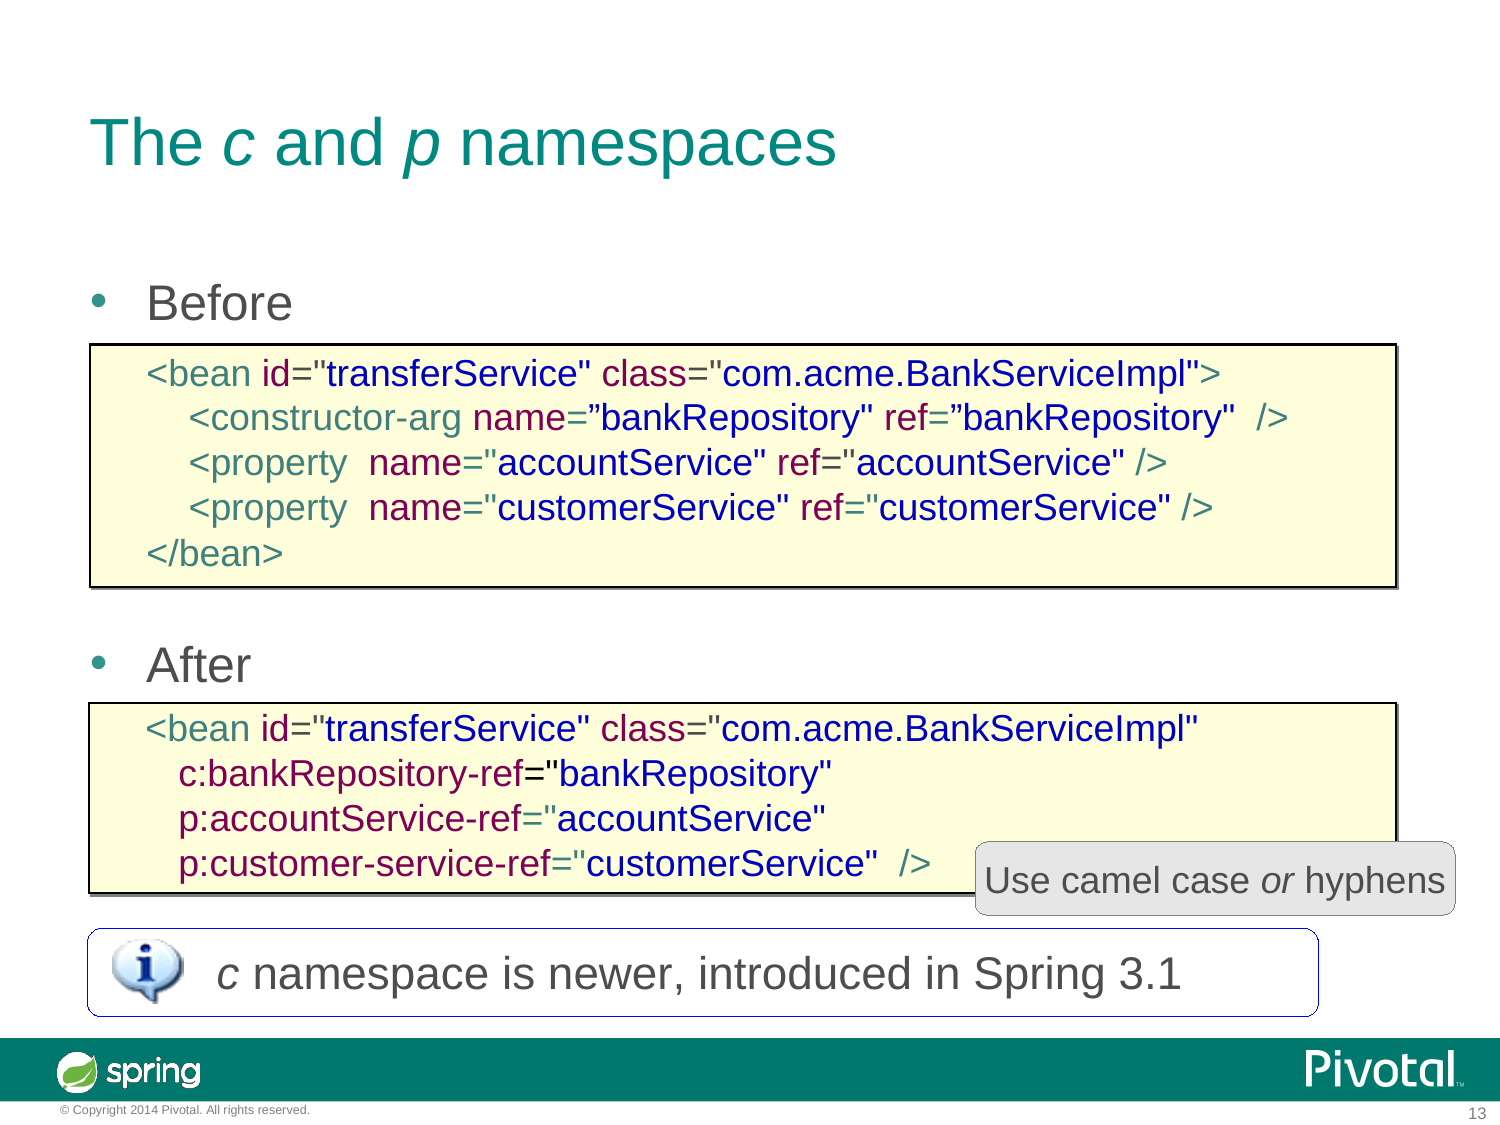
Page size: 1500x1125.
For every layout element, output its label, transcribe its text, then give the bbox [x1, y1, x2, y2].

picture [112, 939, 184, 1004]
text_box <bean id="transferService" class="com.acme.BankServiceImpl"> <constructor-arg name=”bankRepository" ref=”bankRepository" /> <property name="accountService" ref="accountService" /> <property name="customerService" ref="customerService" /> </bean> [89, 344, 1396, 587]
text_box <bean id="transferService" class="com.acme.BankServiceImpl" c:bankRepository-ref="bankRepository" p:accountService-ref="accountService" p:customer-service-ref="customerService" /> [88, 702, 1396, 894]
text_box Use camel case or hyphens [975, 841, 1456, 916]
title The c and p namespaces [75, 45, 1426, 233]
picture [32, 1041, 210, 1103]
text_box [87, 928, 1318, 1017]
list Before After [75, 262, 1426, 1005]
text_box c namespace is newer, introduced in Spring 3.1 [201, 936, 1319, 1006]
picture [1306, 1050, 1464, 1087]
